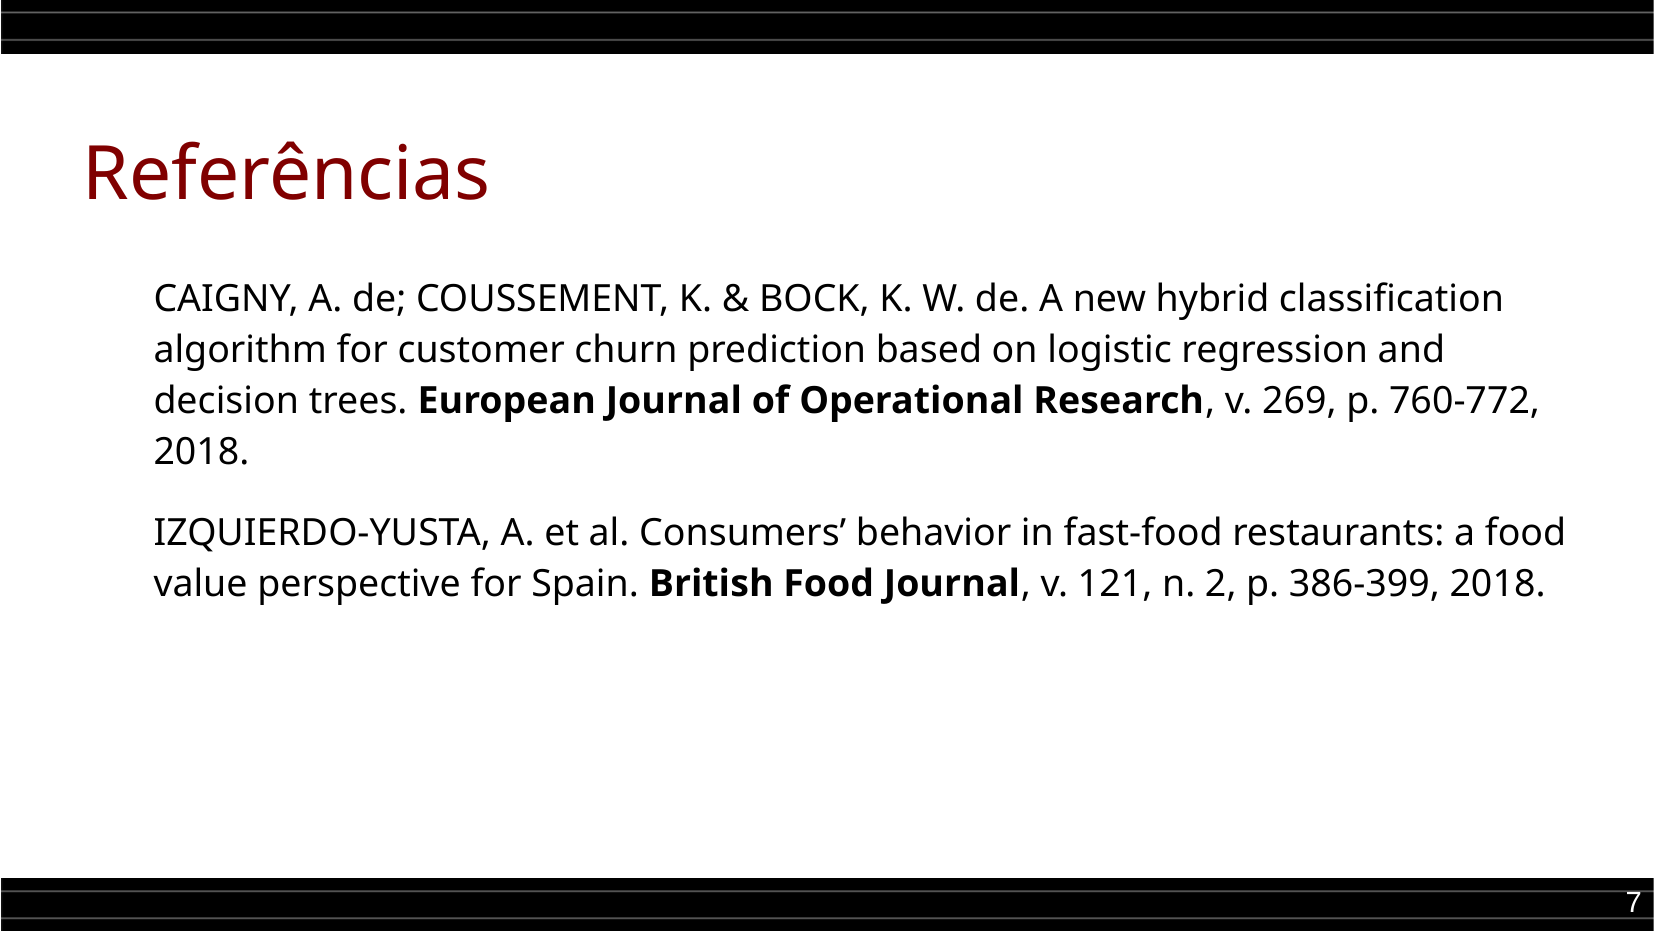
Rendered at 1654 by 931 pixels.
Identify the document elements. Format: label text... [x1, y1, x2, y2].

title Referências [82, 92, 1571, 249]
picture [1, 878, 1654, 931]
picture [1, 0, 1654, 54]
list CAIGNY, A. de; COUSSEMENT, K. & BOCK, K. W. de. A new hybrid classification algorithm for customer churn prediction based on logistic regression and decision trees. European Journal of Operational Research, v. 269, p. 760-772, 2018. IZQUIERDO-YUSTA, A. et al. Consumers’ behavior in fast-food restaurants: a food value perspective for Spain. British Food Journal, v. 121, n. 2, p. 386-399, 2018. [82, 271, 1571, 758]
